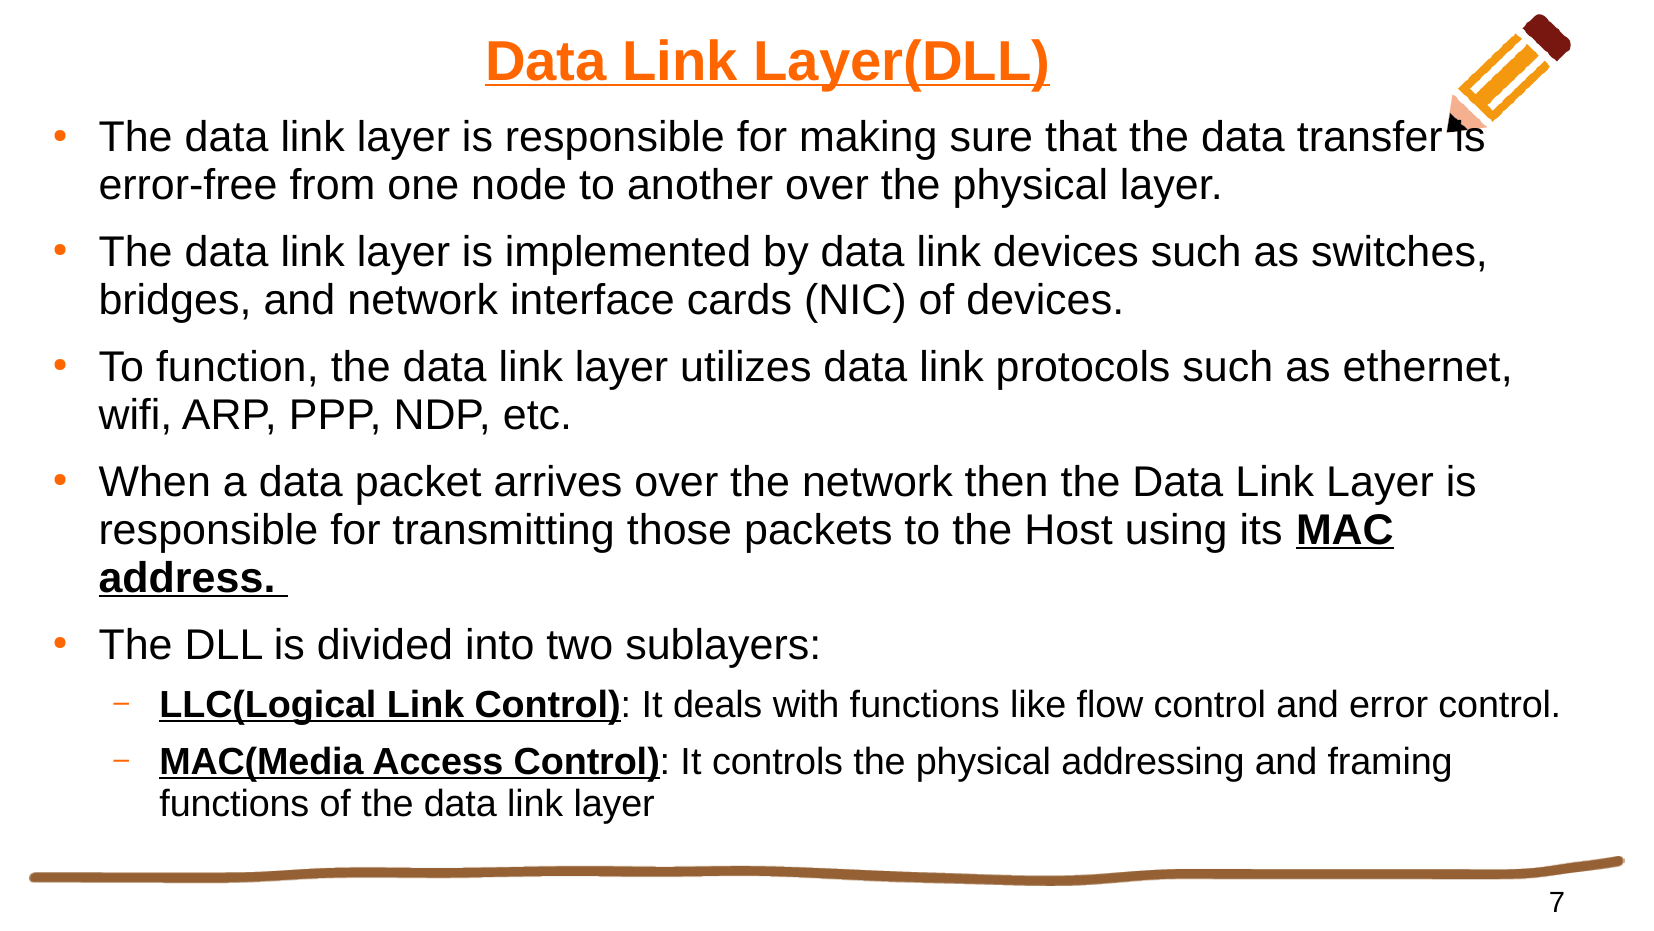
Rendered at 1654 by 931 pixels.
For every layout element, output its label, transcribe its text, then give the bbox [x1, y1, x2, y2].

picture [1447, 14, 1571, 112]
list The data link layer is responsible for making sure that the data transfer is error-free from one node to another over the physical layer. The data link layer is implemented by data link devices such as switches, bridges, and network interface cards (NIC) of devices. To function, the data link layer utilizes data link protocols such as ethernet, wifi, ARP, PPP, NDP, etc. When a data packet arrives over the network then the Data Link Layer is responsible for transmitting those packets to the Host using its MAC address. The DLL is divided into two sublayers: LLC(Logical Link Control): It deals with functions like flow control and error control. MAC(Media Access Control): It controls the physical addressing and framing functions of the data link layer [37, 112, 1576, 857]
title Data Link Layer(DLL) [88, 9, 1447, 112]
picture [29, 856, 1625, 886]
